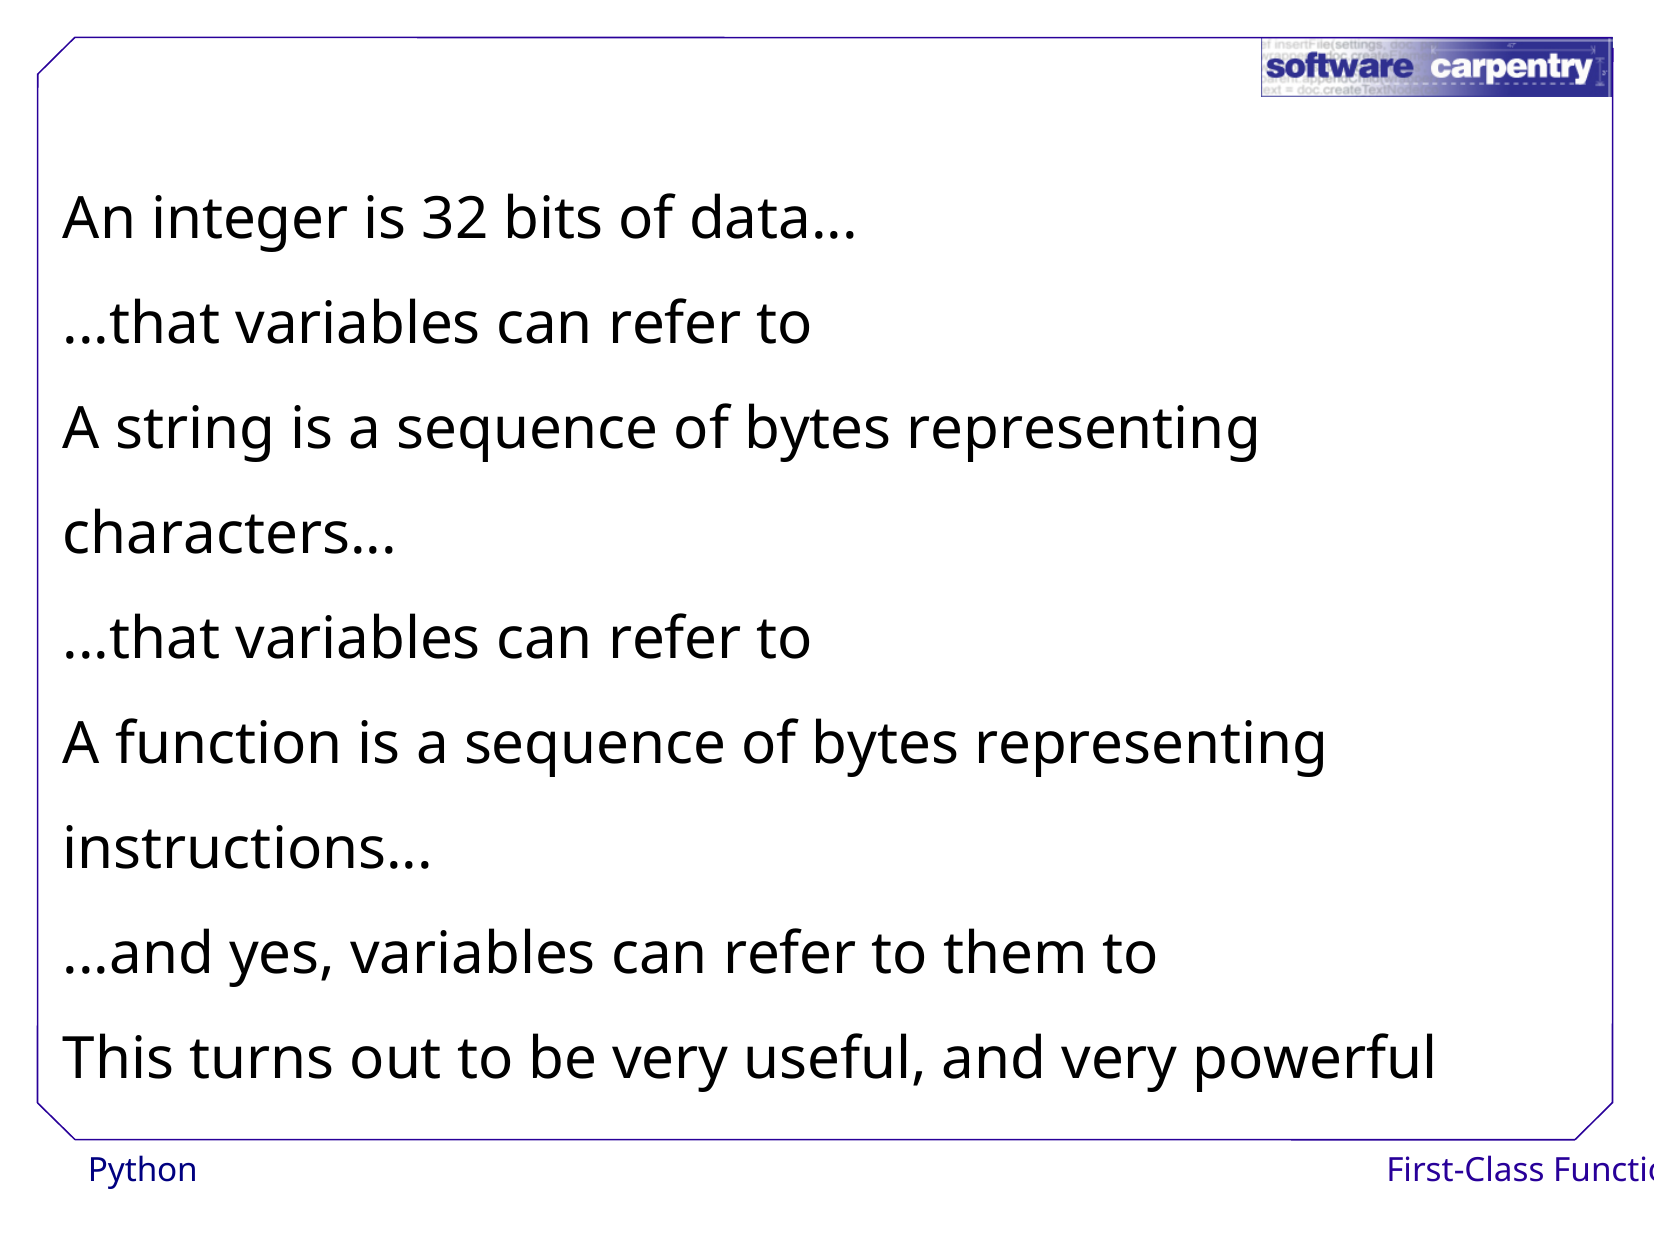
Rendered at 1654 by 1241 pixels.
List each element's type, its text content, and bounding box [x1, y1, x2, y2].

picture [1261, 39, 1613, 97]
text_box An integer is 32 bits of data... ...that variables can refer to A string is a sequence of bytes representing characters... ...that variables can refer to A function is a sequence of bytes representing instructions... ...and yes, variables can refer to them to This turns out to be very useful, and very powerful [48, 138, 1603, 1098]
